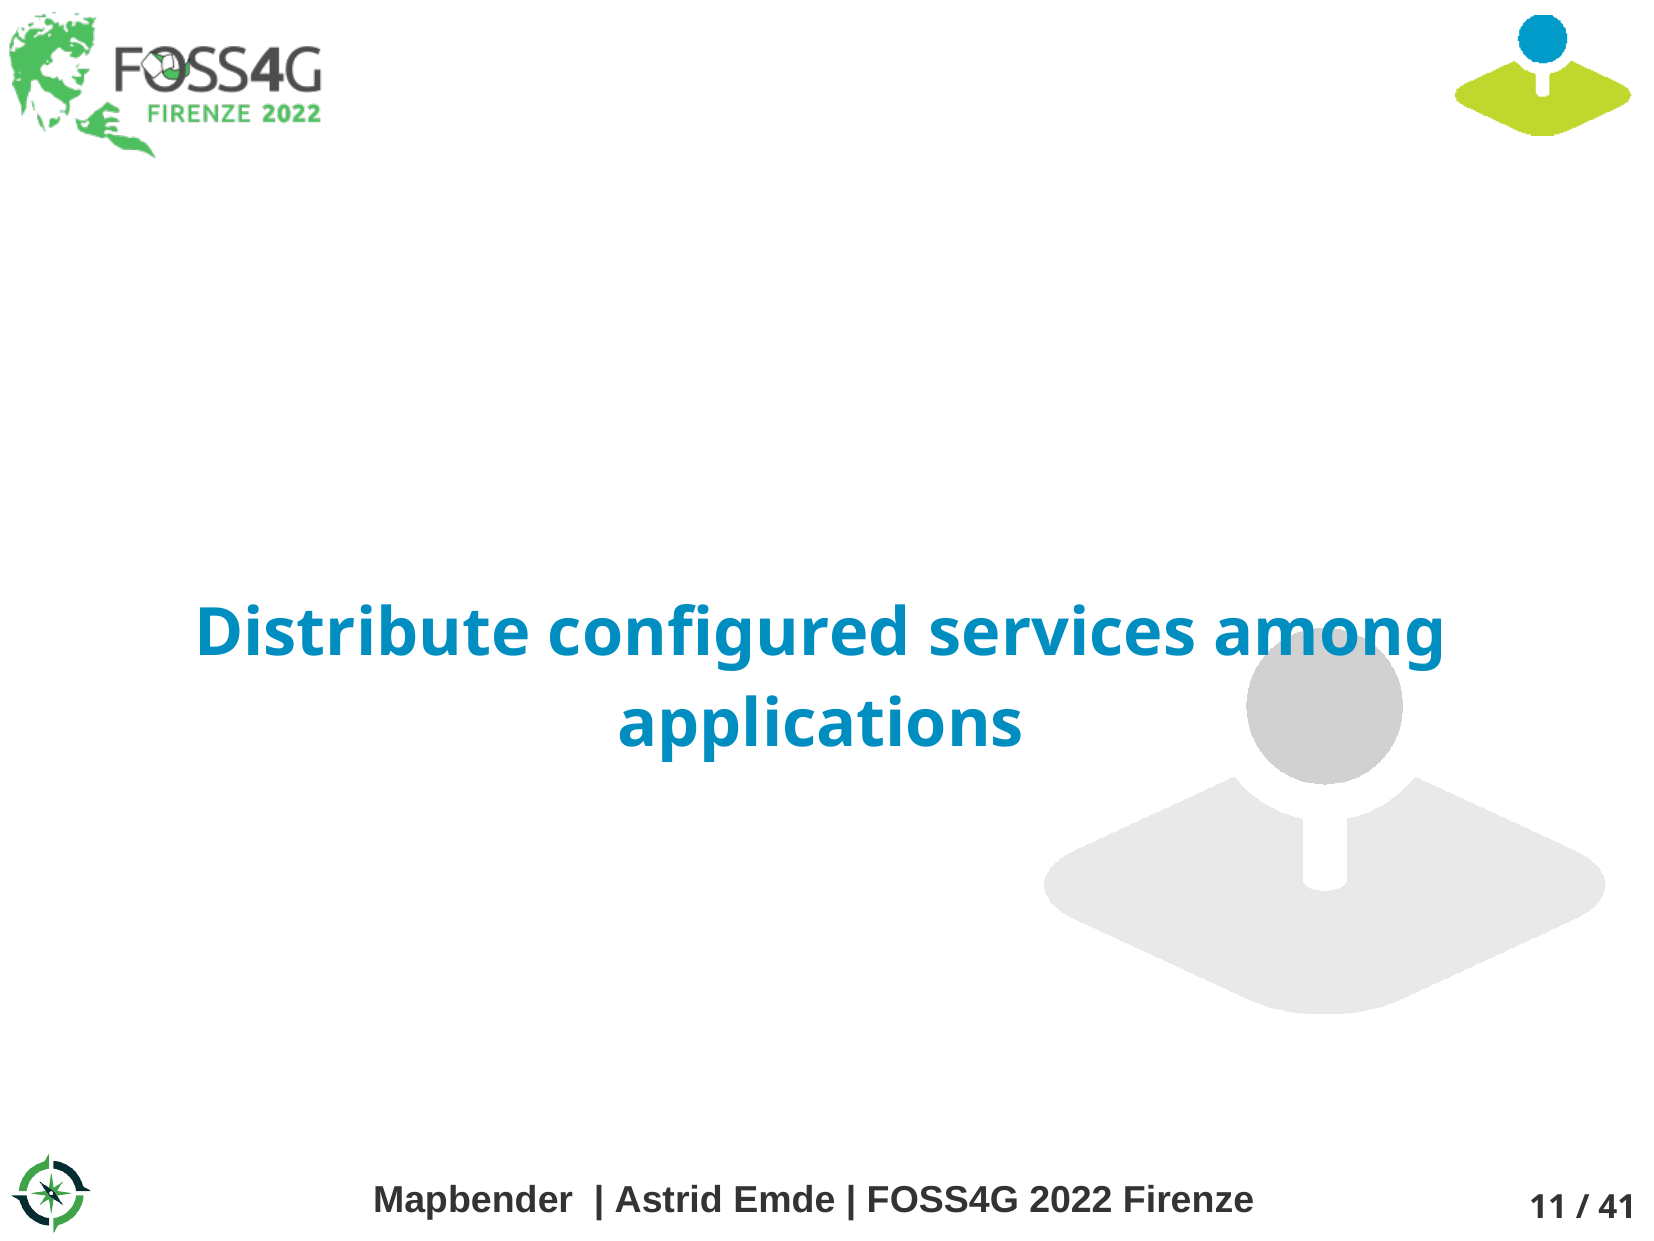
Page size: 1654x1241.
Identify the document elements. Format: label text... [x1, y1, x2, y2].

picture [0, 12, 376, 158]
subtitle Distribute configured services among applications [76, 177, 1565, 1173]
picture [1455, 15, 1633, 136]
picture [10, 1152, 92, 1234]
